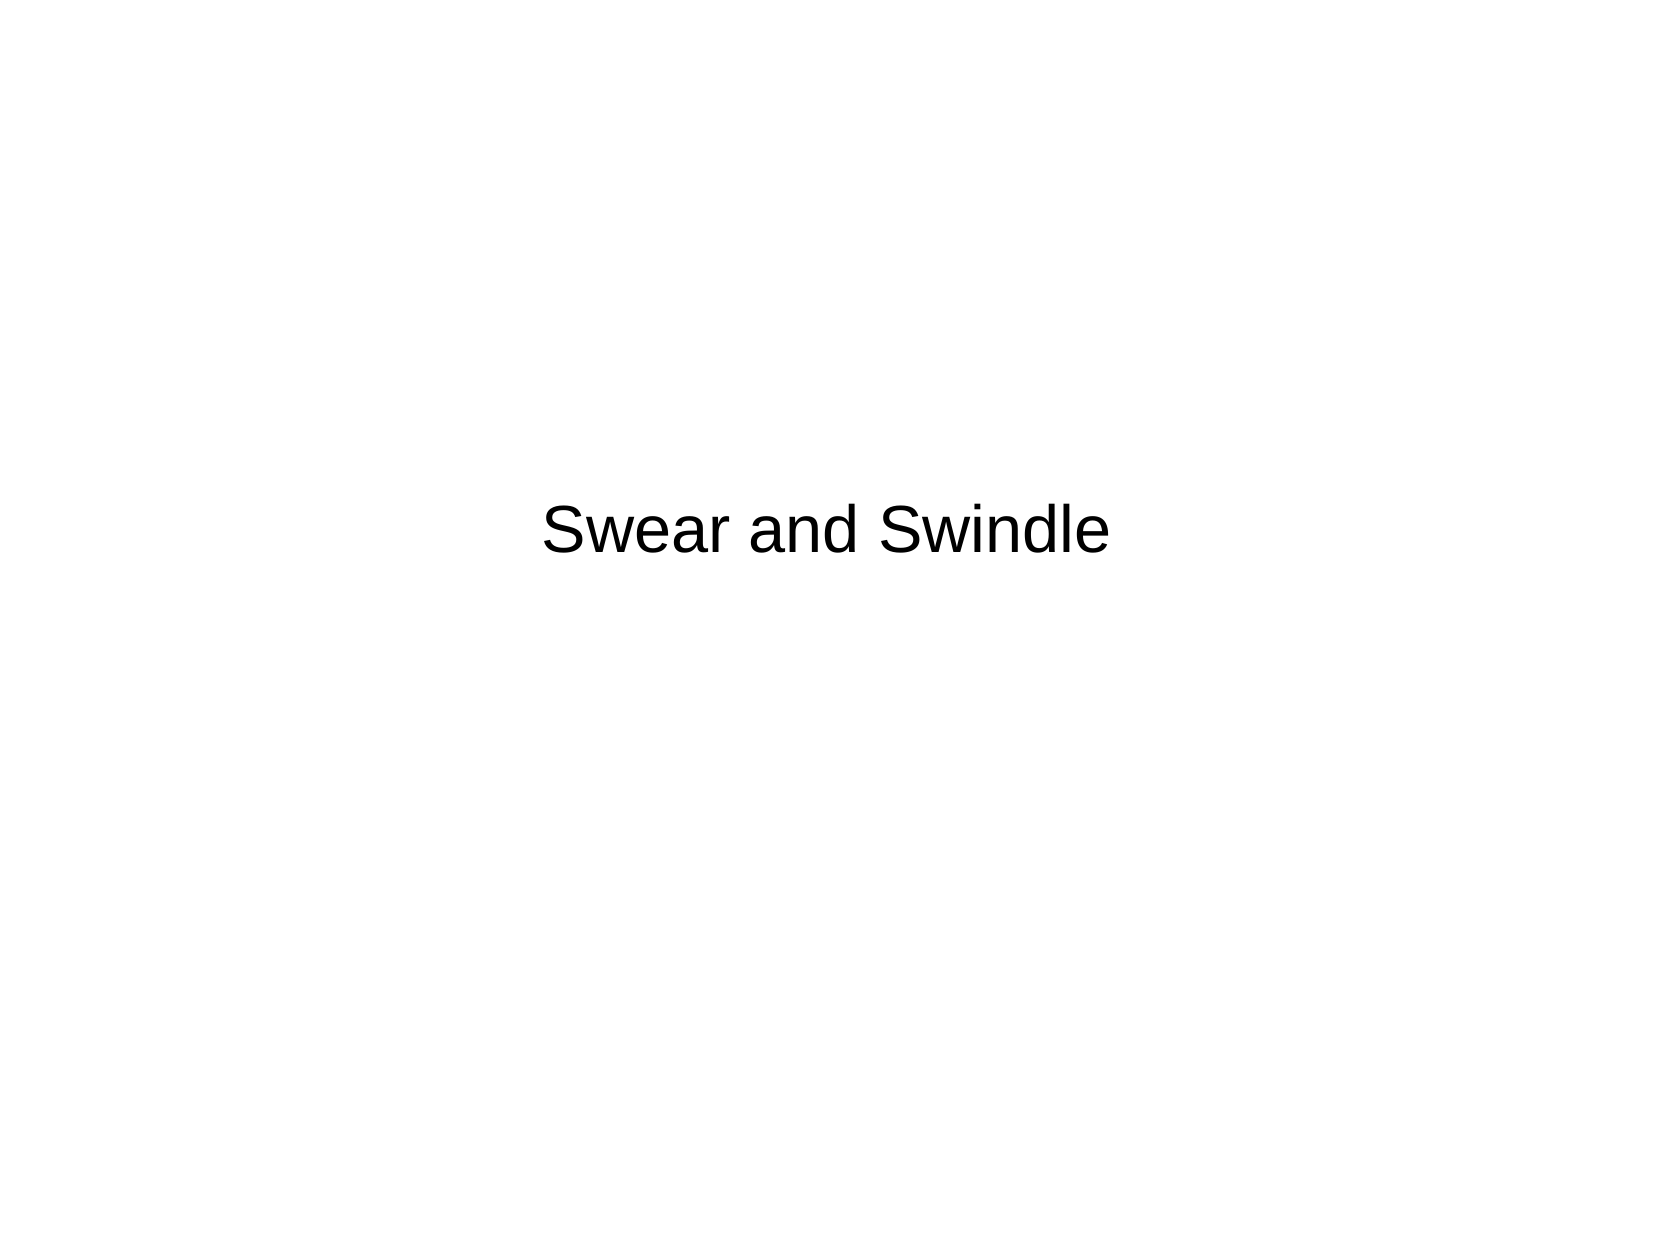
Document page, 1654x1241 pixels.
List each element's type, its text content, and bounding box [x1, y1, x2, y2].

subtitle Swear and Swindle [82, 49, 1571, 1010]
